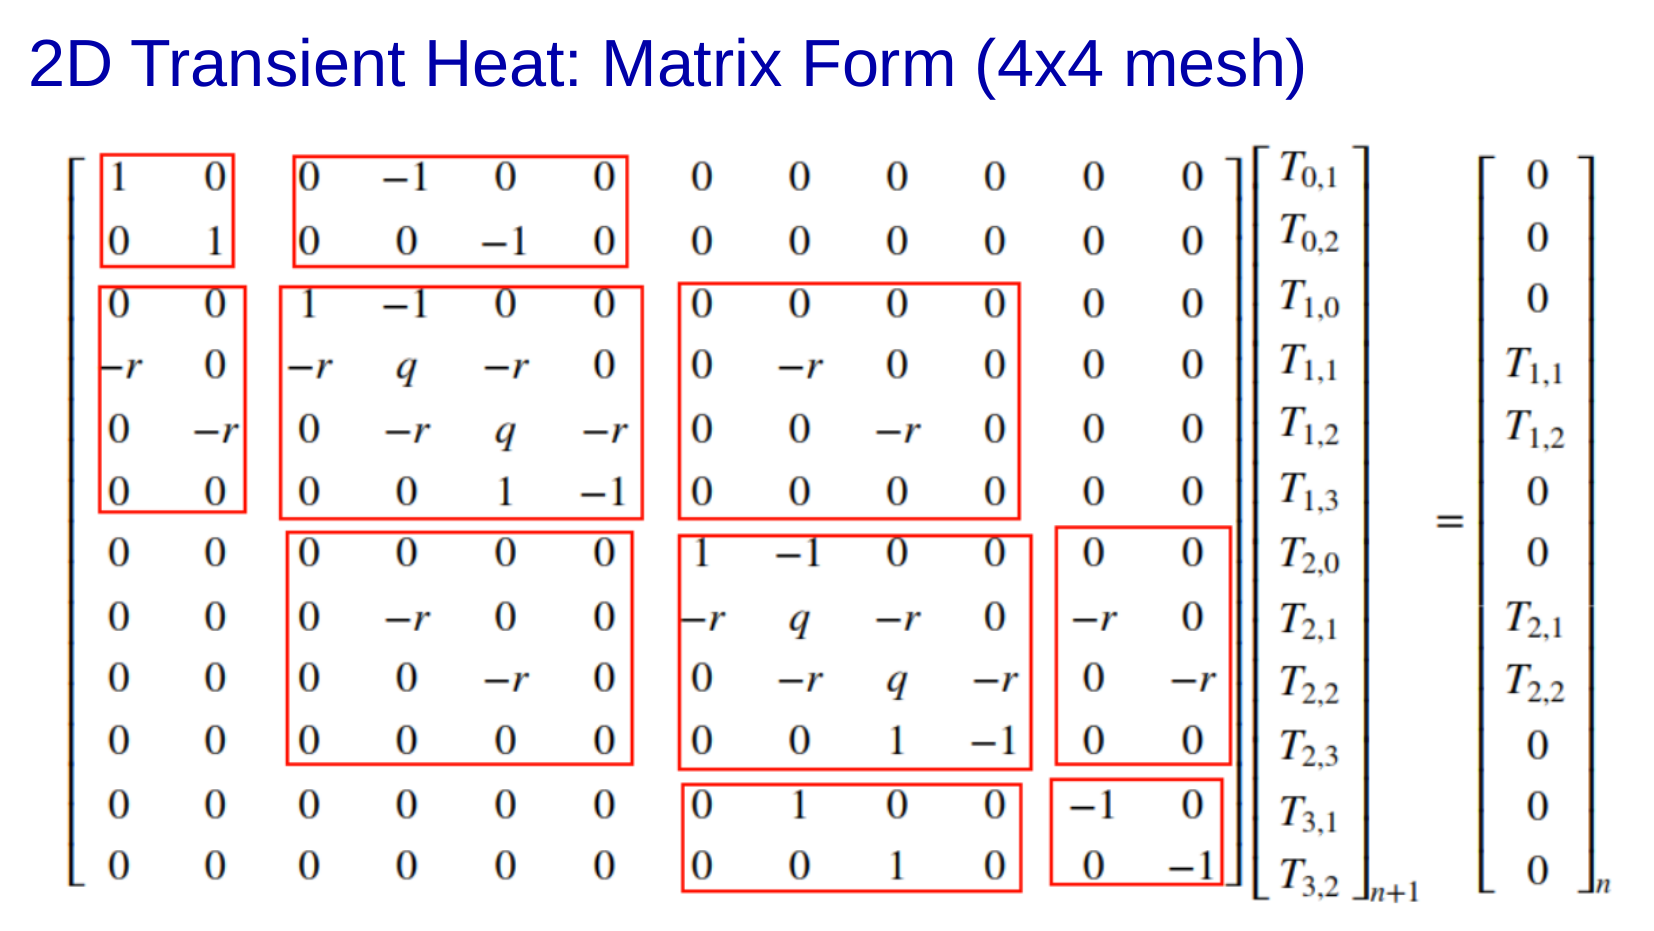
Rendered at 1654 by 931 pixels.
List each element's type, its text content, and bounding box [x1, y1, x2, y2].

picture [60, 134, 1621, 914]
title 2D Transient Heat: Matrix Form (4x4 mesh) [28, 21, 1626, 106]
